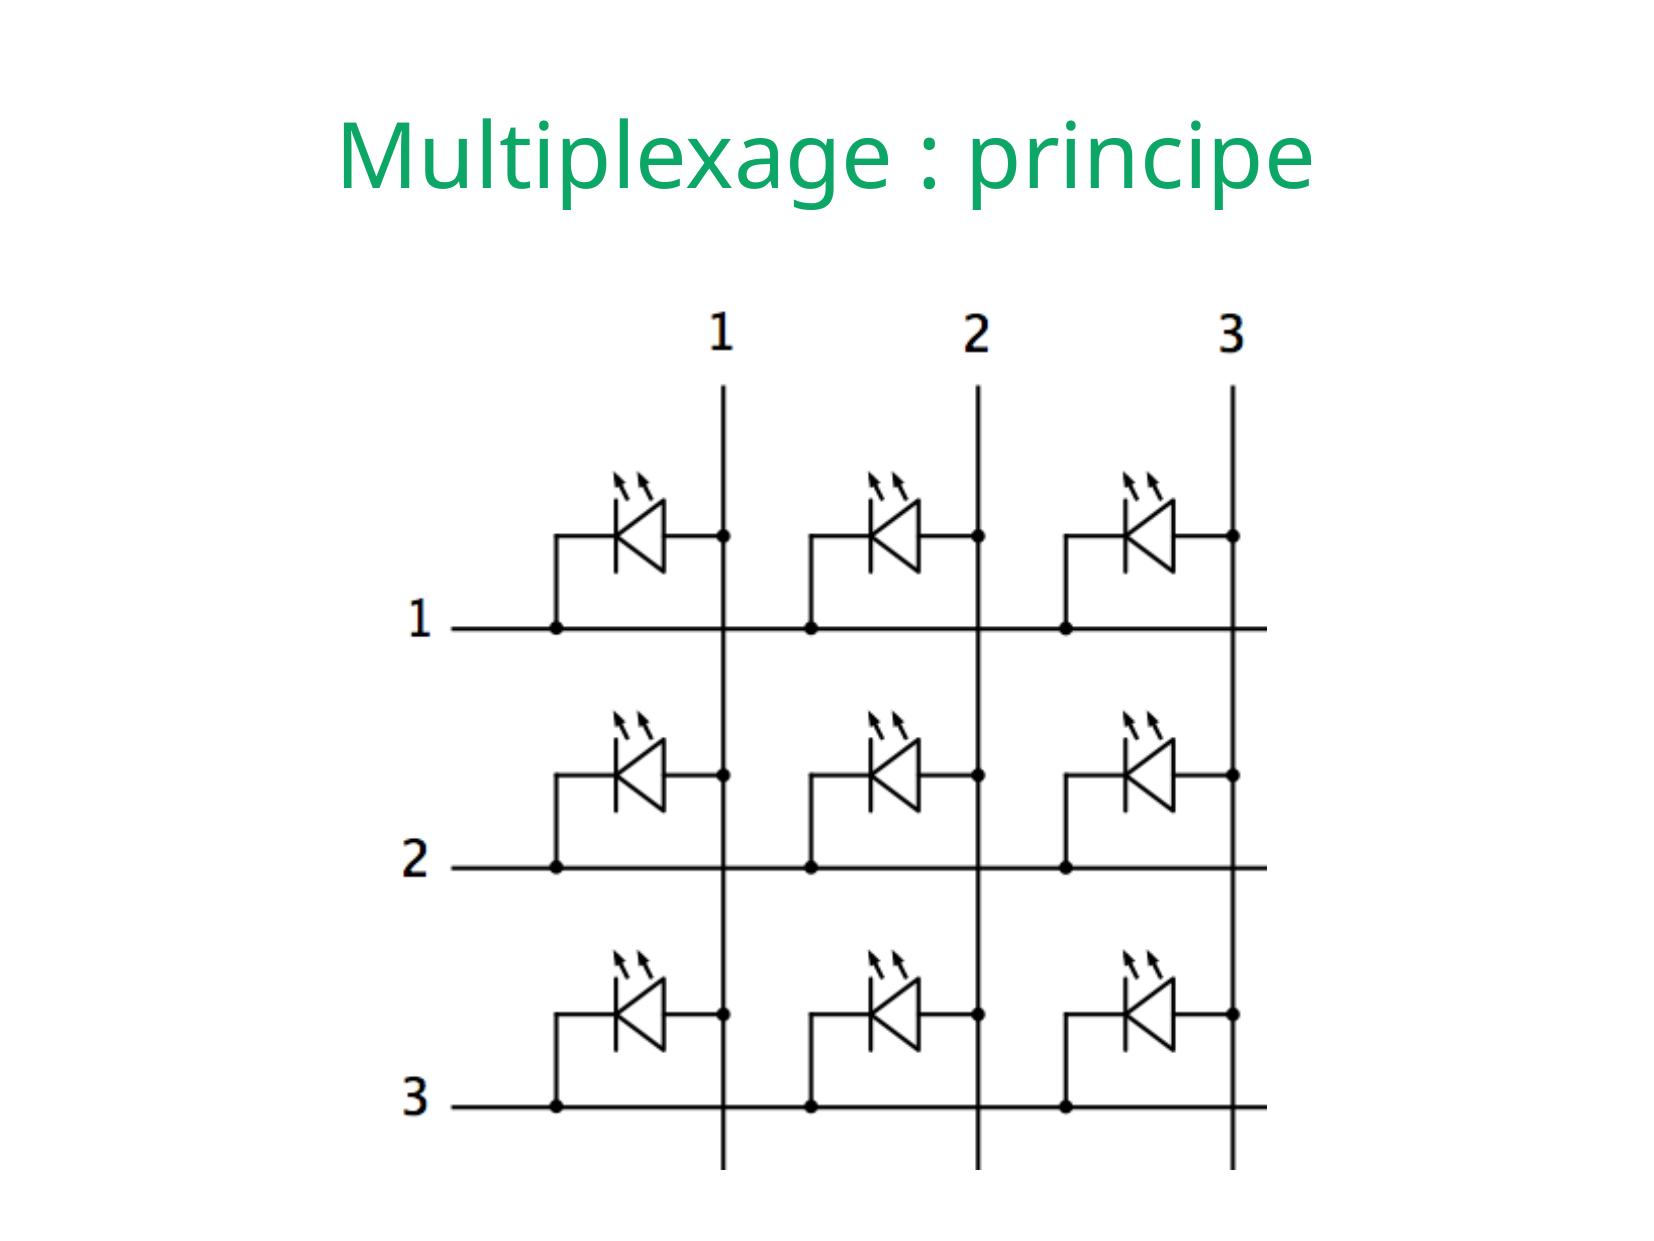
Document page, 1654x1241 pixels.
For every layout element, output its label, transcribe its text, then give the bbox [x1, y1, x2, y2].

title Multiplexage : principe [82, 49, 1571, 257]
picture [386, 290, 1267, 1171]
